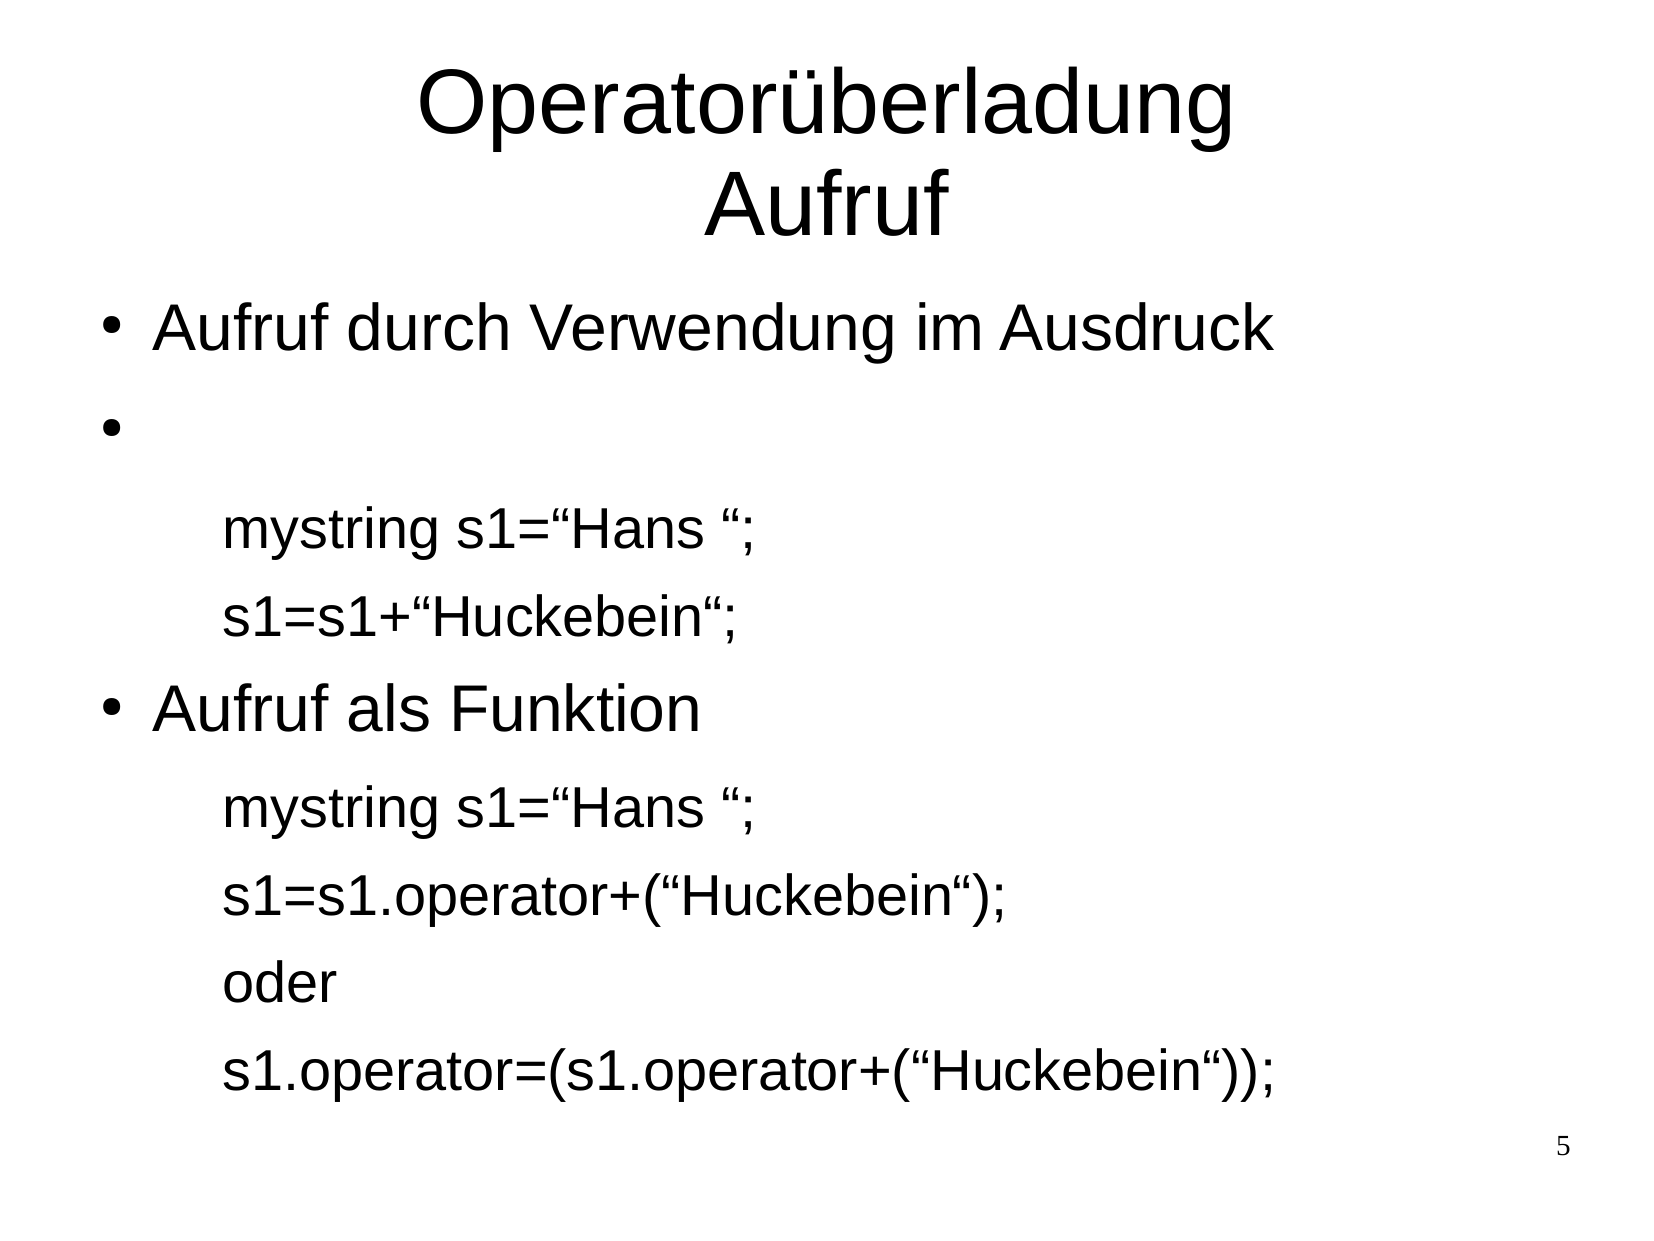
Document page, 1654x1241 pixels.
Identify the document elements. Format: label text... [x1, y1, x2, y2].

list Aufruf durch Verwendung im Ausdruck mystring s1=“Hans “; s1=s1+“Huckebein“; Aufruf als Funktion mystring s1=“Hans “; s1=s1.operator+(“Huckebein“); oder s1.operator=(s1.operator+(“Huckebein“)); [82, 290, 1571, 1109]
title Operatorüberladung Aufruf [82, 49, 1571, 257]
